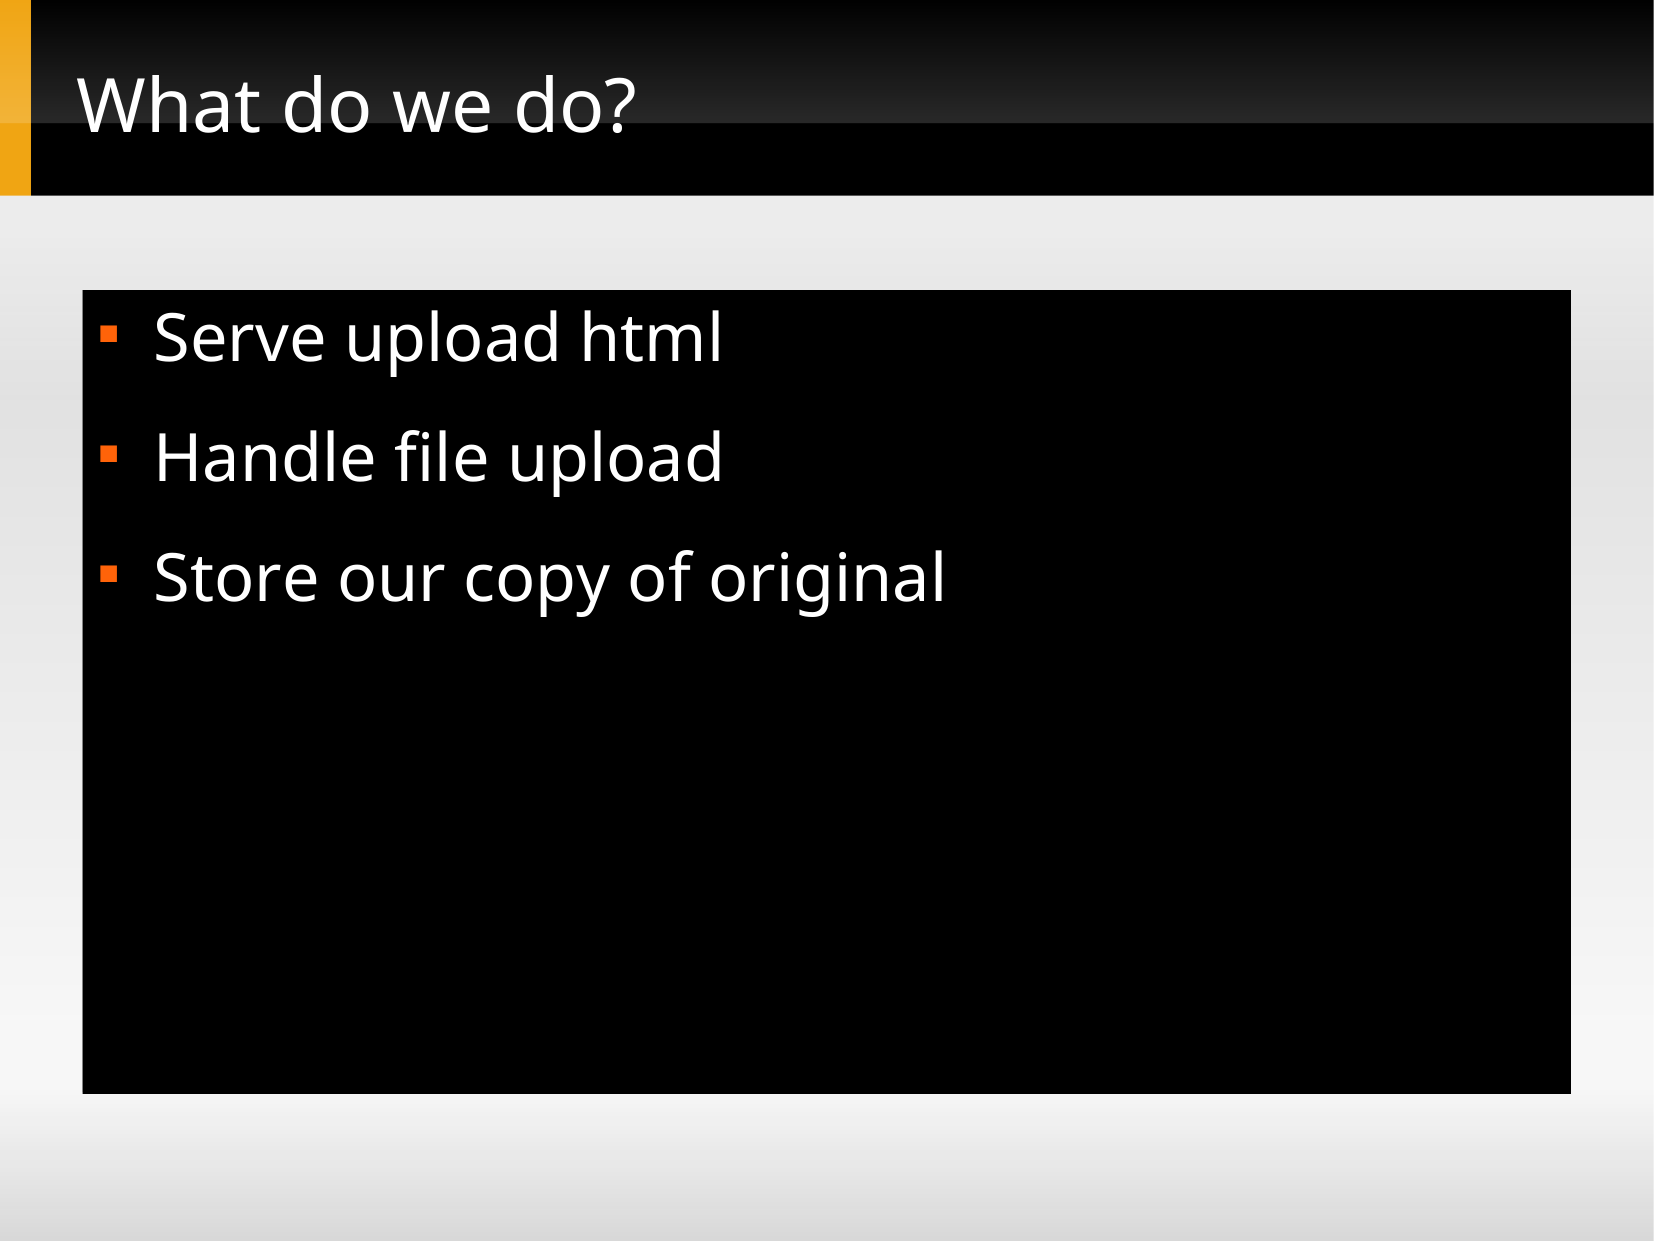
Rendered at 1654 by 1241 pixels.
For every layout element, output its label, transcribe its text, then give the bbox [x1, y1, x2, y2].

picture [0, 0, 1654, 1241]
list Serve upload html Handle file upload Store our copy of original [82, 290, 1571, 1094]
title What do we do? [76, 7, 1565, 200]
